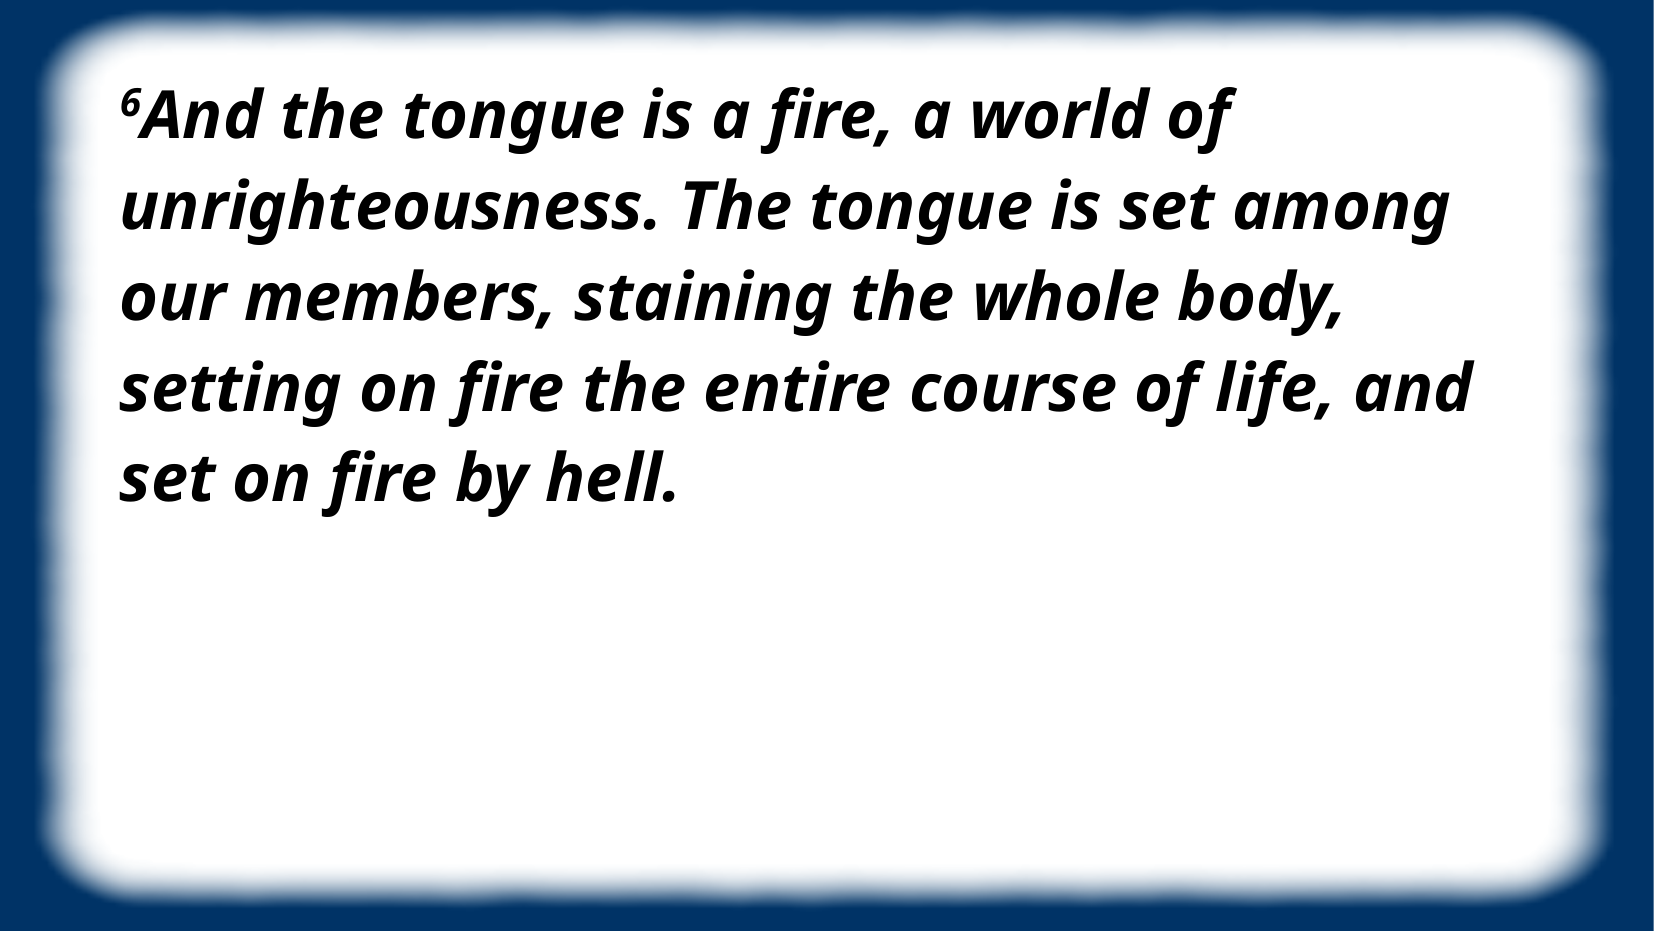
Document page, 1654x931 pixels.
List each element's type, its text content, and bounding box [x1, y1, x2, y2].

picture [0, 0, 1654, 931]
text_box 6And the tongue is a fire, a world of unrighteousness. The tongue is set among our members, staining the whole body, setting on fire the entire course of life, and set on fire by hell. [105, 60, 1546, 519]
